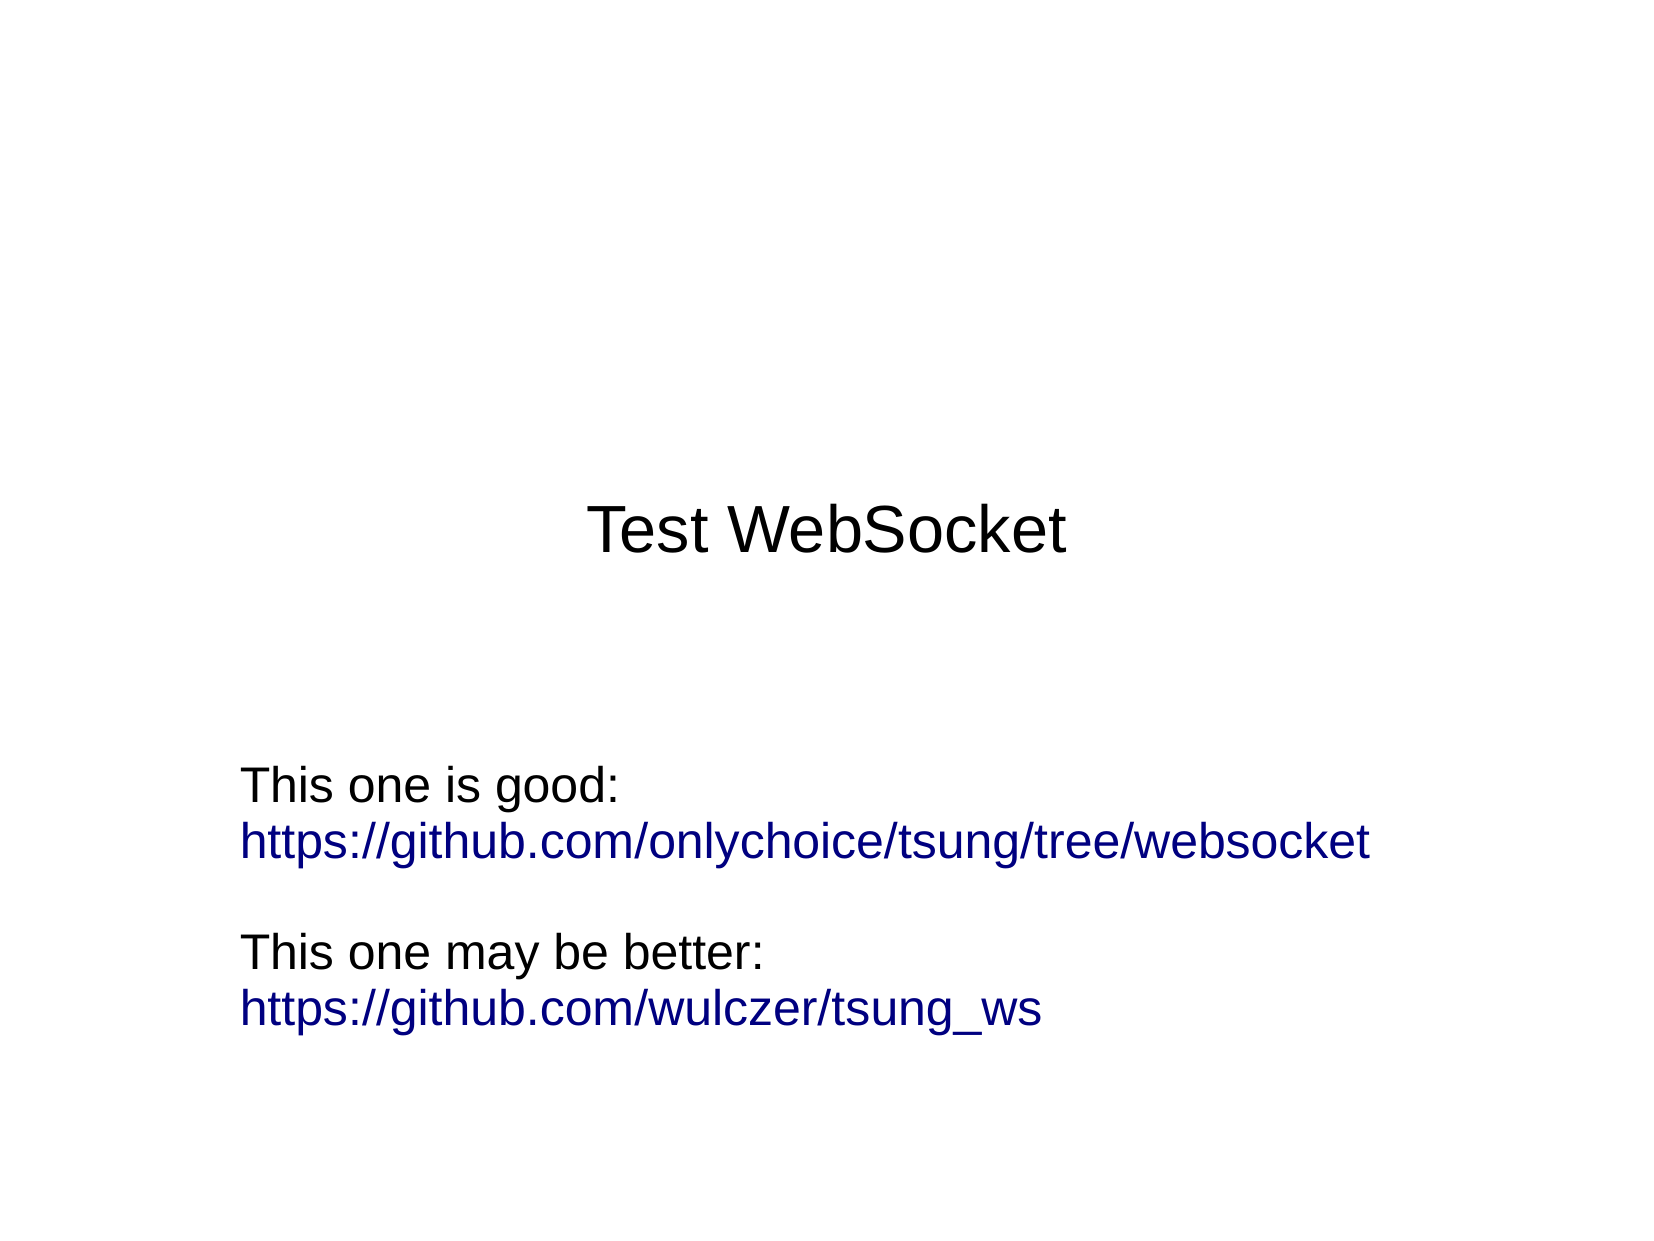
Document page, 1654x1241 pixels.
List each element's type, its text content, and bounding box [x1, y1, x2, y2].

subtitle Test WebSocket [82, 49, 1571, 1010]
text_box This one is good: https://github.com/onlychoice/tsung/tree/websocket This one may be better: https://github.com/wulczer/tsung_ws [225, 750, 1516, 1044]
